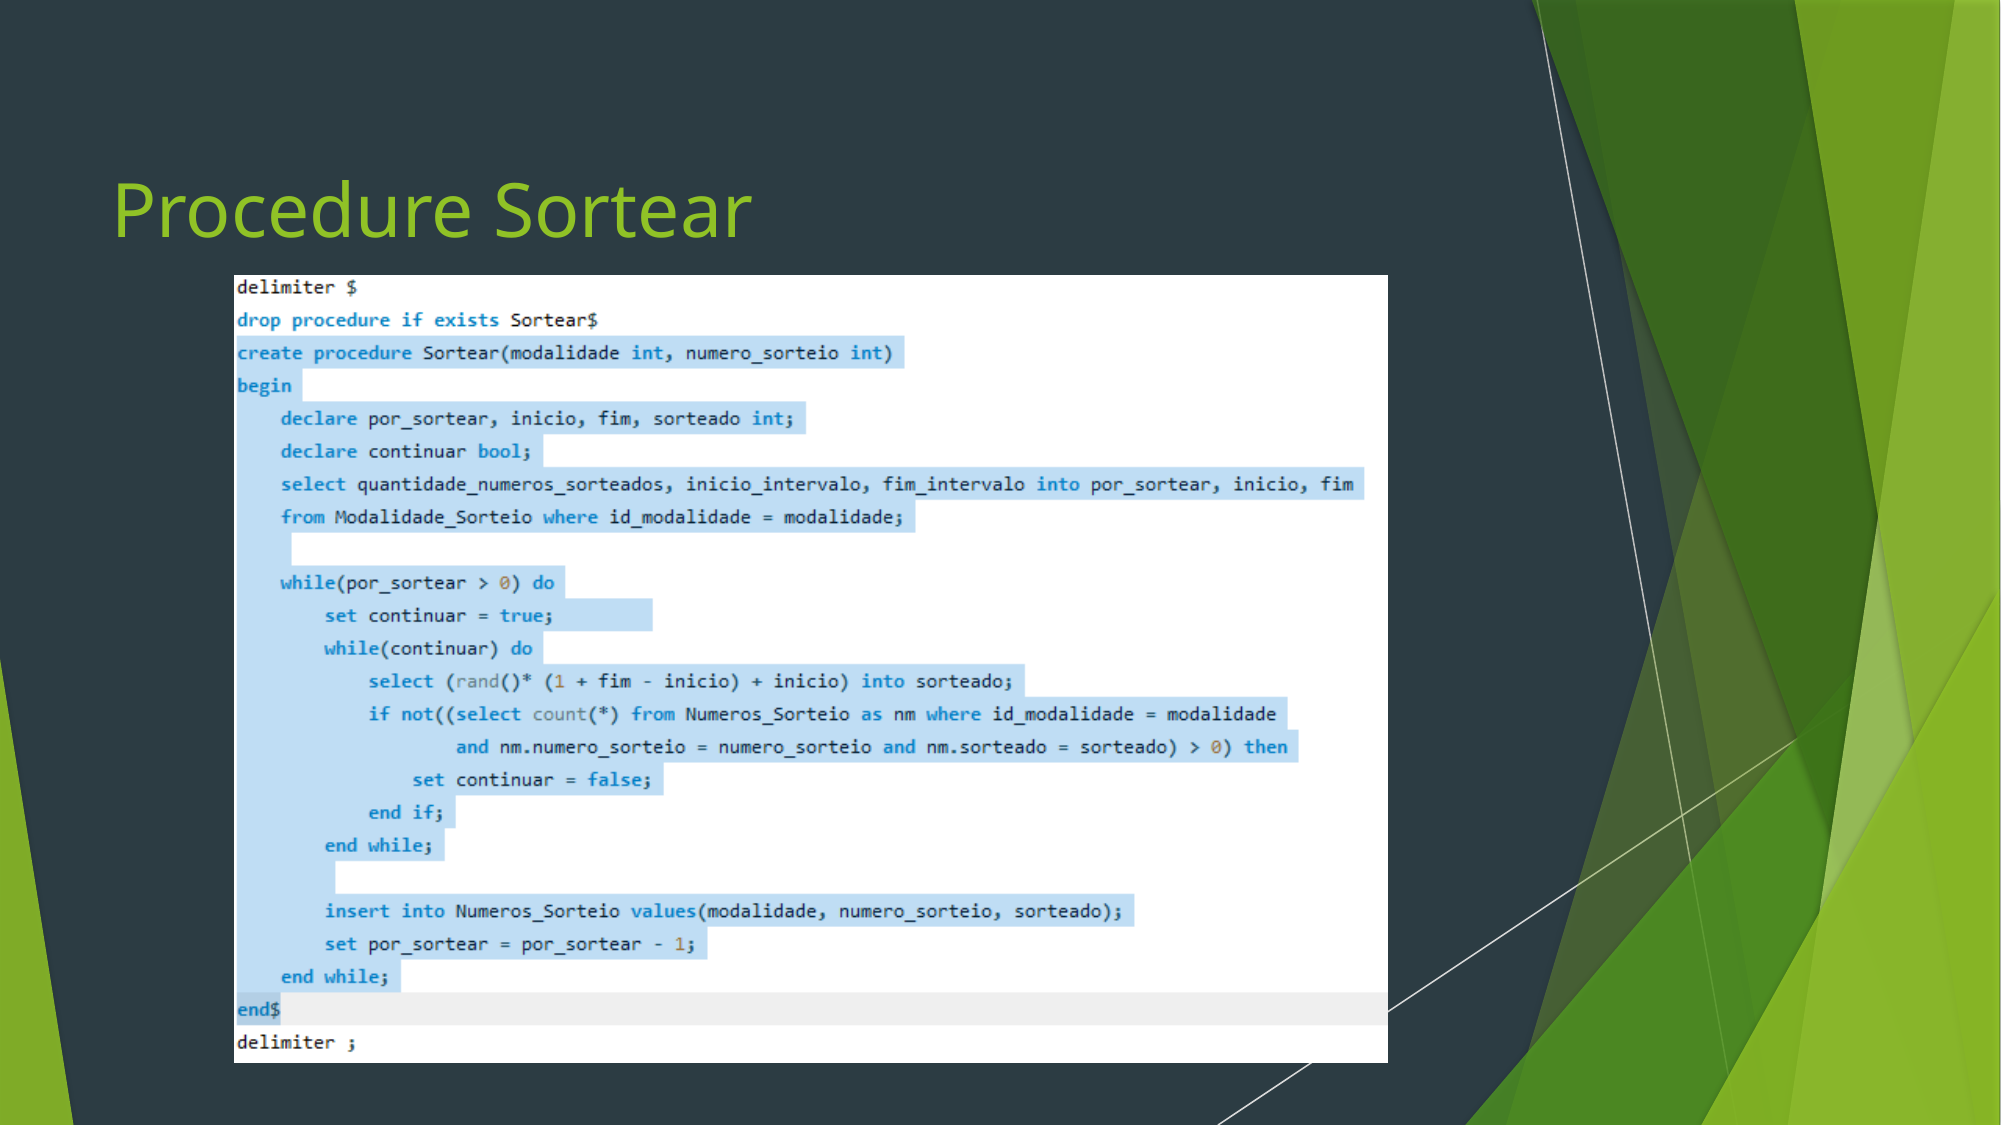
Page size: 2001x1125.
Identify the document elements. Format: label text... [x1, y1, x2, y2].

title Procedure Sortear [111, 99, 1522, 317]
picture [234, 275, 1388, 1063]
